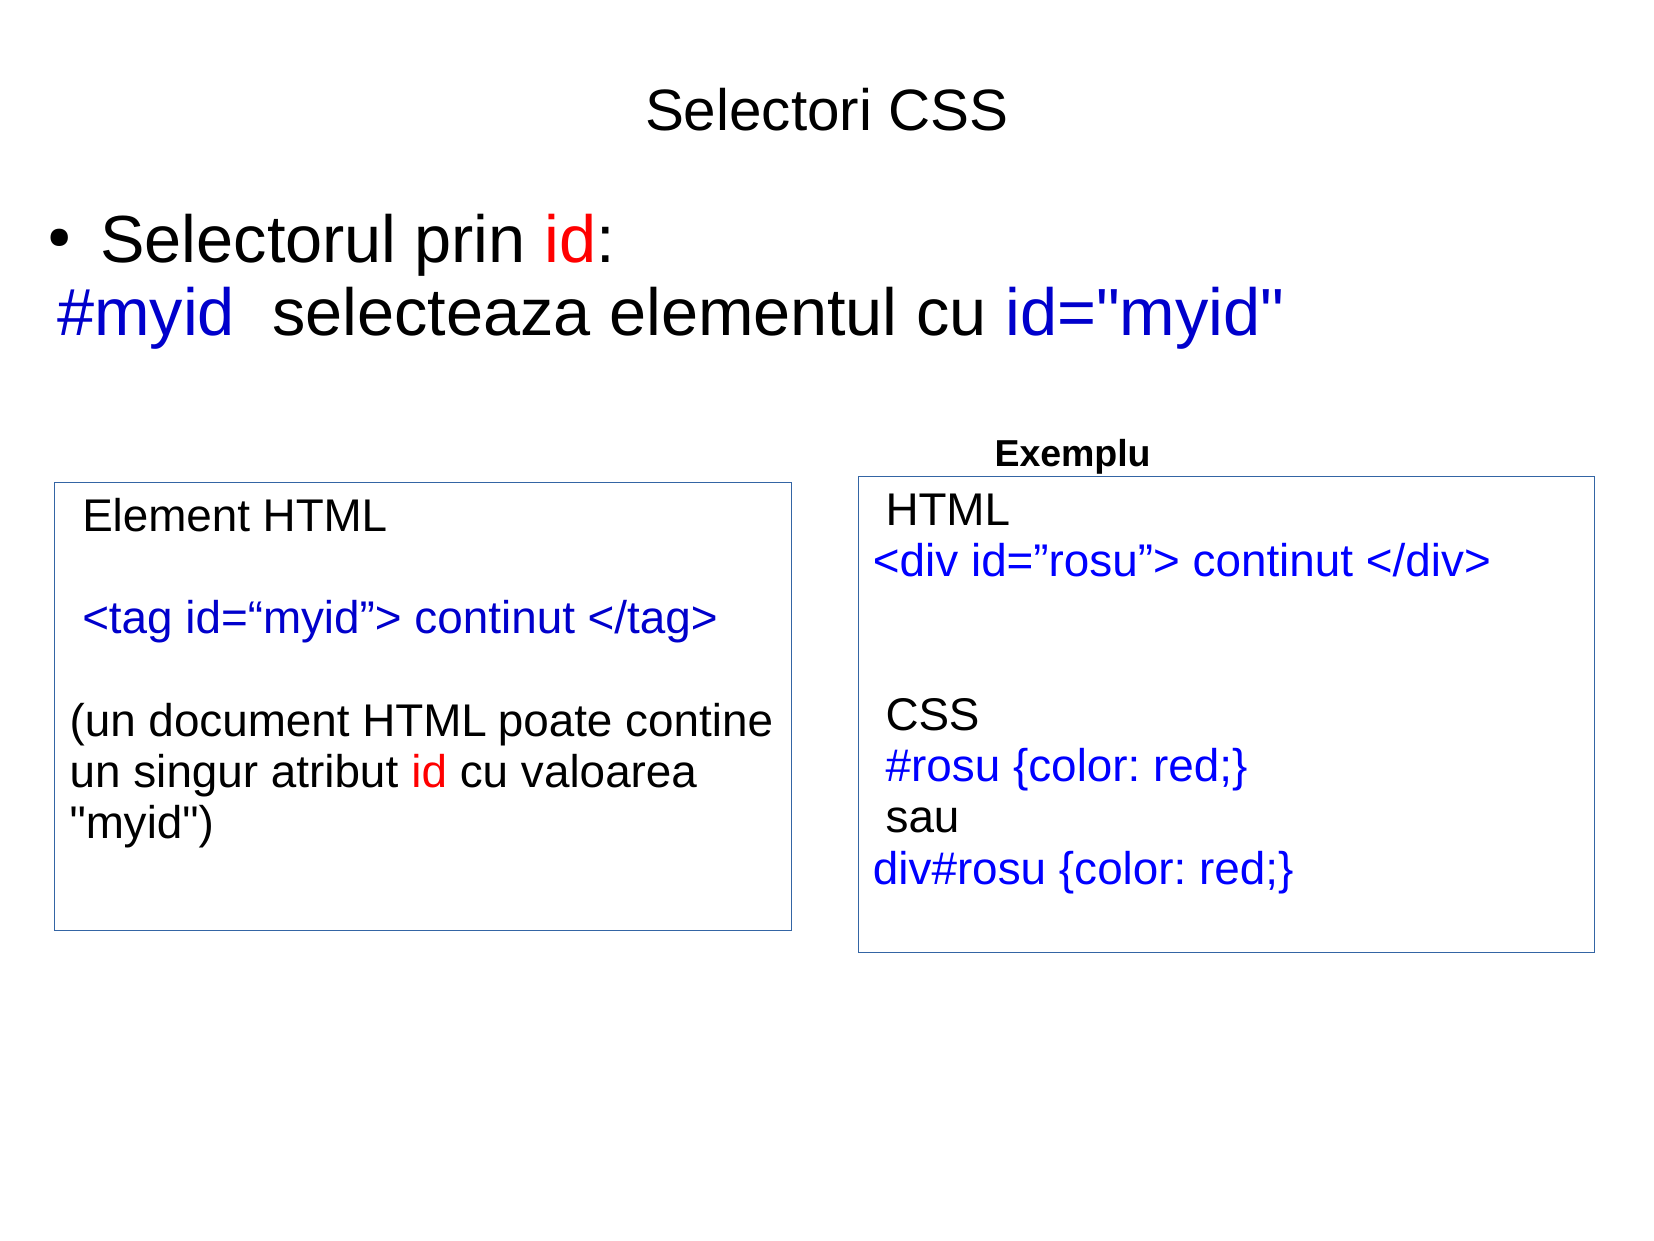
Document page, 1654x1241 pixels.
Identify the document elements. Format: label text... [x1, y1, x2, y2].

text_box Exemplu [979, 425, 1166, 483]
text_box Element HTML <tag id=“myid”> continut </tag> (un document HTML poate contine un singur atribut id cu valoarea "myid") [54, 482, 792, 931]
title Selectori CSS [82, 19, 1571, 201]
text_box HTML <div id=”rosu”> continut </div> CSS #rosu {color: red;} sau div#rosu {color: red;} [858, 476, 1595, 953]
text_box #myid selecteaza elementul cu id="myid" [0, 267, 1300, 358]
list Selectorul prin id: [29, 201, 1518, 921]
